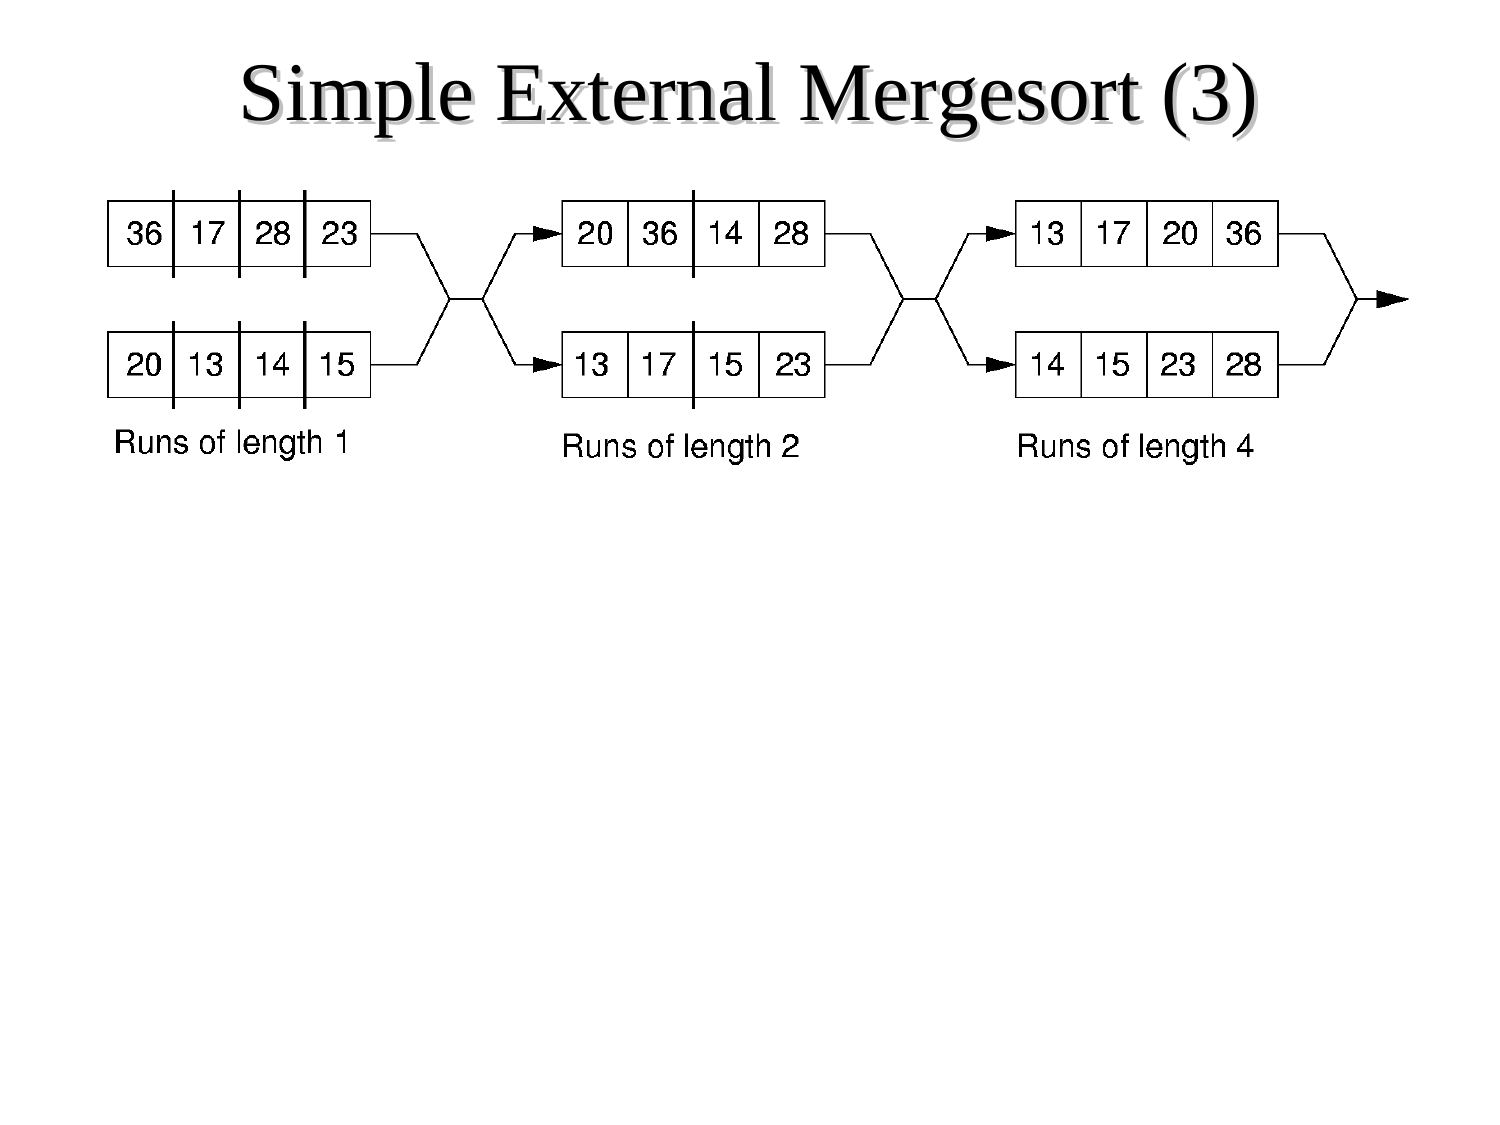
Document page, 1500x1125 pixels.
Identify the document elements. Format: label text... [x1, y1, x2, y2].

picture [75, 162, 1431, 498]
title Simple External Mergesort (3) [74, 24, 1425, 150]
